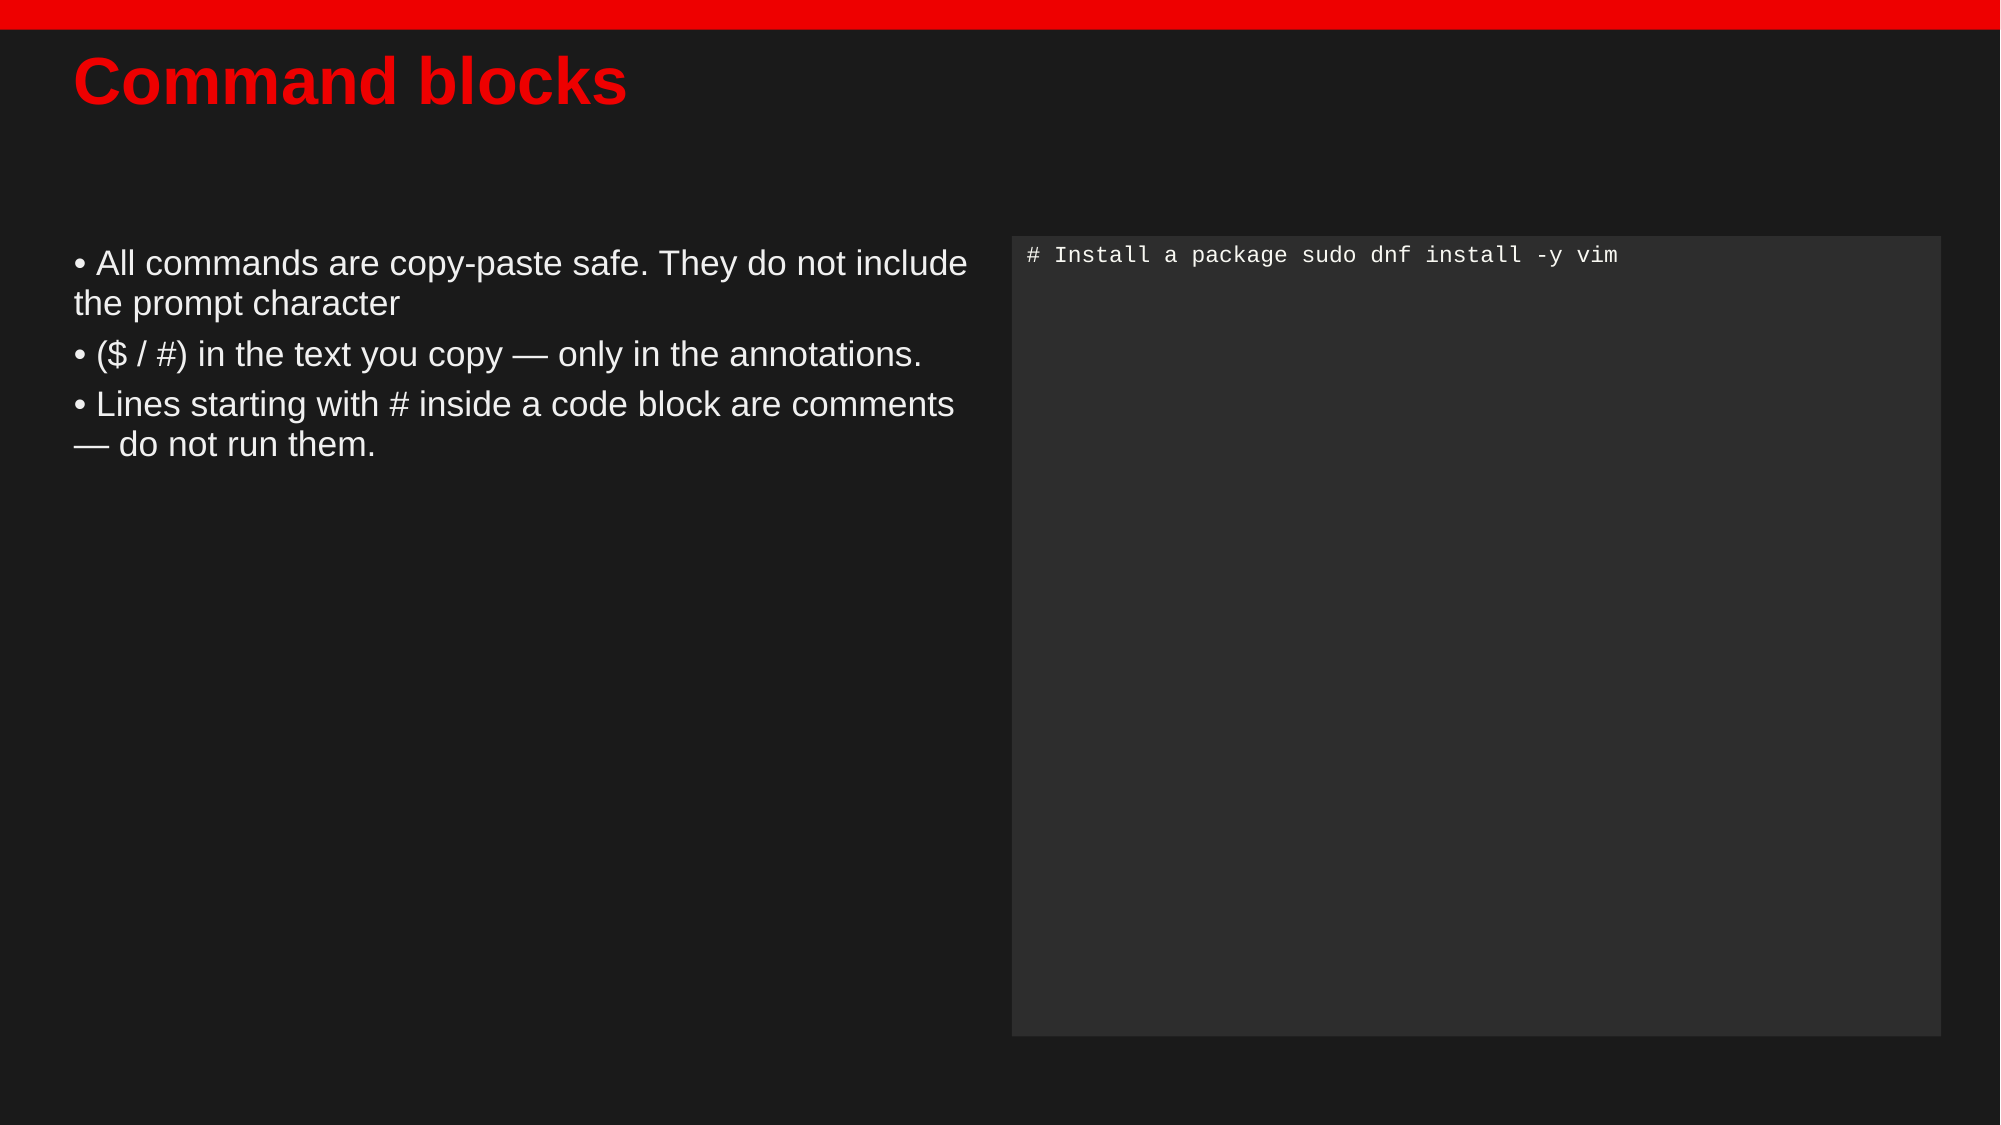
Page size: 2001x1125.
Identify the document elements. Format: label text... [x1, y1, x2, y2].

text_box Command blocks [59, 36, 1942, 208]
text_box # Install a package sudo dnf install -y vim [1011, 236, 1942, 1037]
text_box • All commands are copy-paste safe. They do not include the prompt character • ($ / #) in the text you copy — only in the annotations. • Lines starting with # inside a code block are comments — do not run them. [59, 236, 989, 1037]
text_box [0, 0, 2001, 30]
